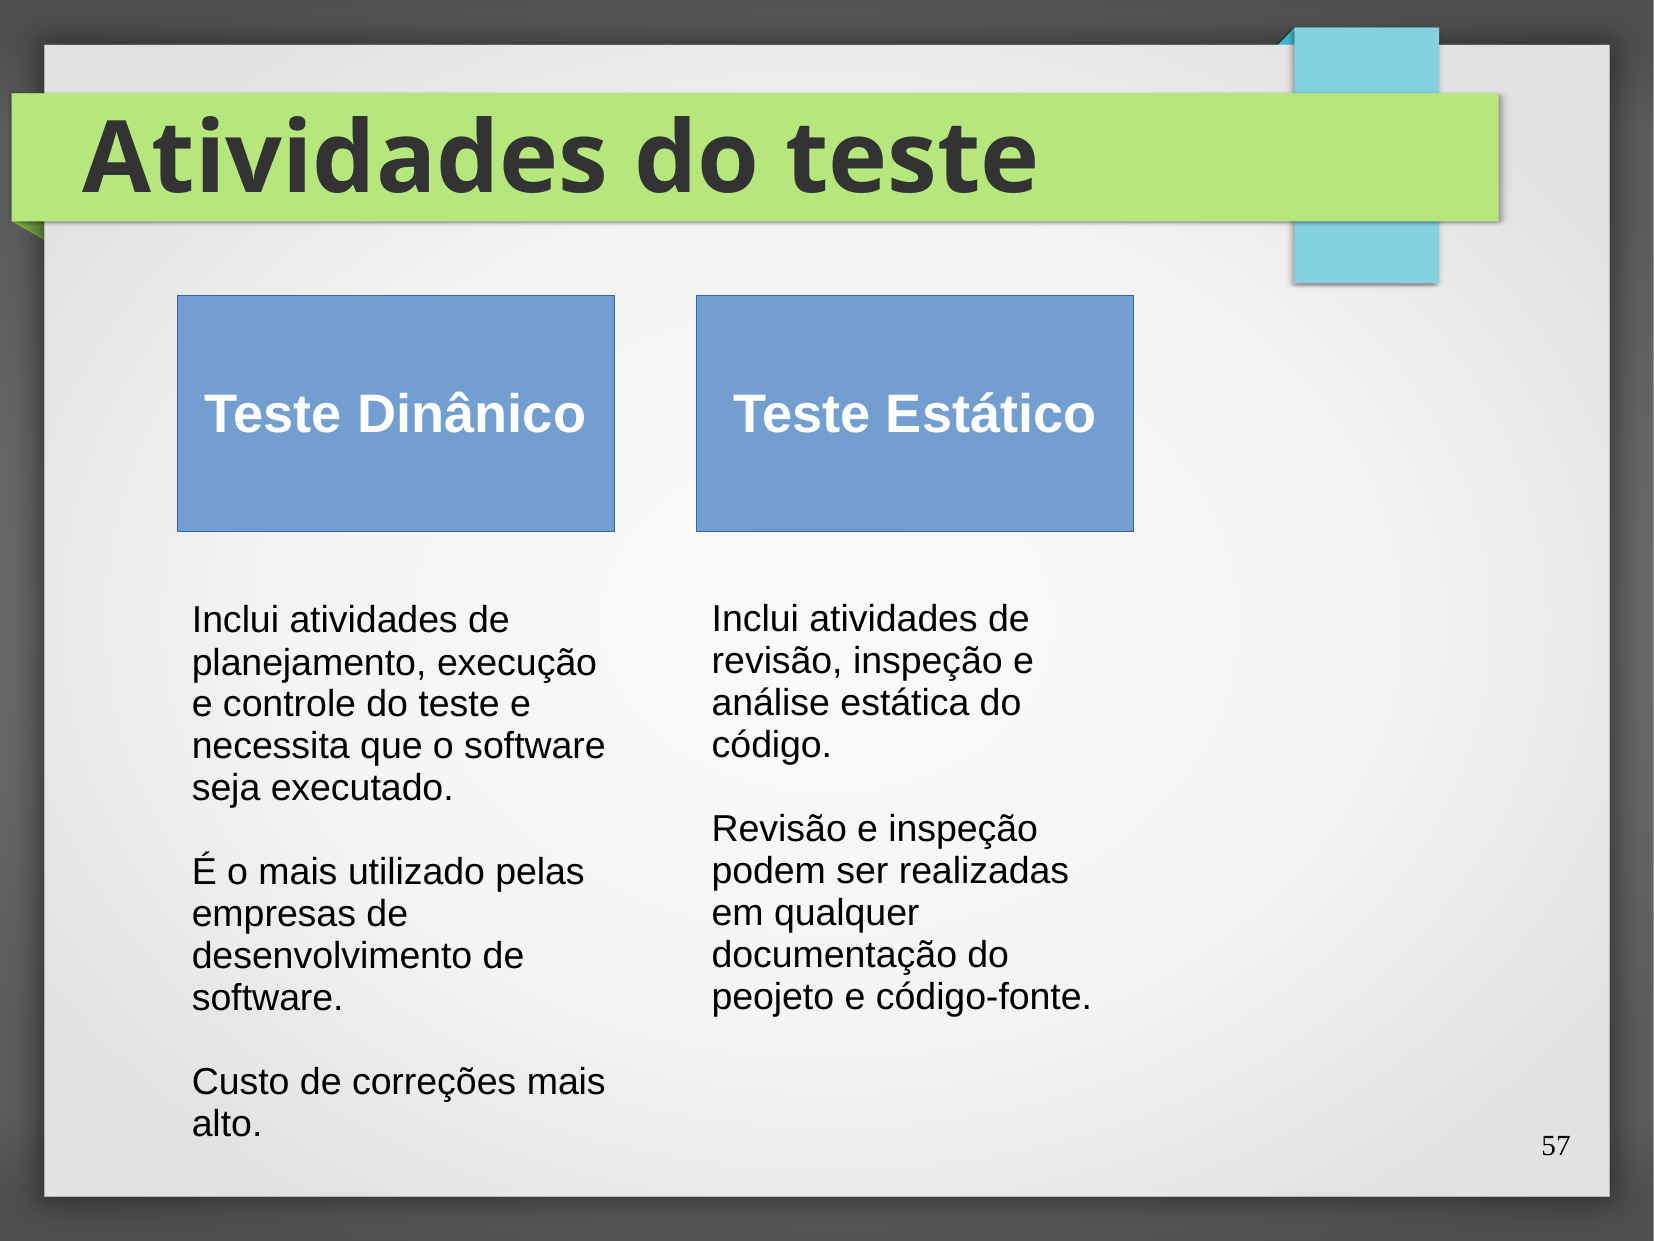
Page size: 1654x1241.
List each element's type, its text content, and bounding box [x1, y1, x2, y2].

title Atividades do teste [82, 94, 1264, 213]
picture [0, 0, 1654, 1241]
text_box Inclui atividades de planejamento, execução e controle do teste e necessita que o software seja executado. É o mais utilizado pelas empresas de desenvolvimento de software. Custo de correções mais alto. [177, 591, 626, 1153]
text_box Inclui atividades de revisão, inspeção e análise estática do código. Revisão e inspeção podem ser realizadas em qualquer documentação do peojeto e código-fonte. [696, 590, 1134, 1026]
text_box Teste Dinânico [177, 295, 615, 532]
text_box Teste Estático [696, 295, 1134, 532]
